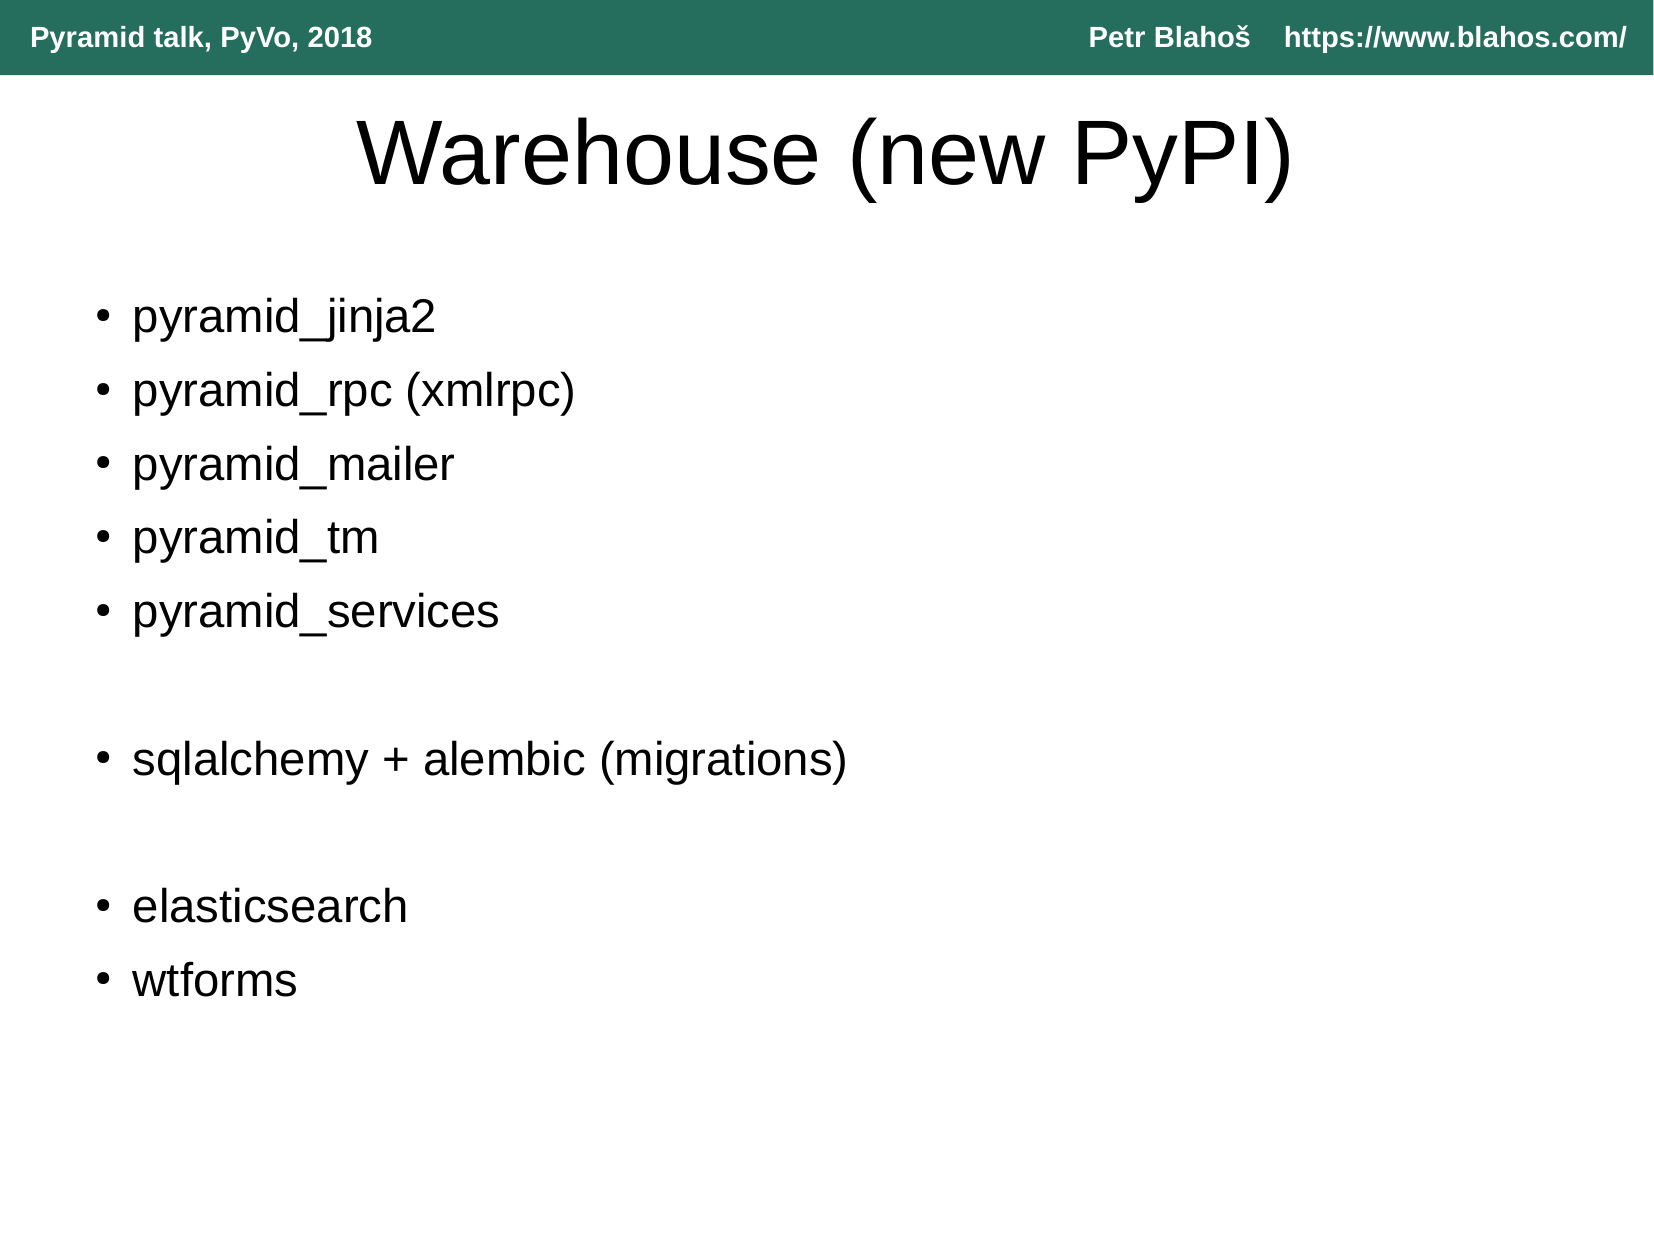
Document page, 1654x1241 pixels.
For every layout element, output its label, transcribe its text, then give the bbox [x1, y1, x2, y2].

list pyramid_jinja2 pyramid_rpc (xmlrpc) pyramid_mailer pyramid_tm pyramid_services sqlalchemy + alembic (migrations) elasticsearch wtforms [82, 290, 1571, 1010]
title Warehouse (new PyPI) [82, 49, 1571, 257]
